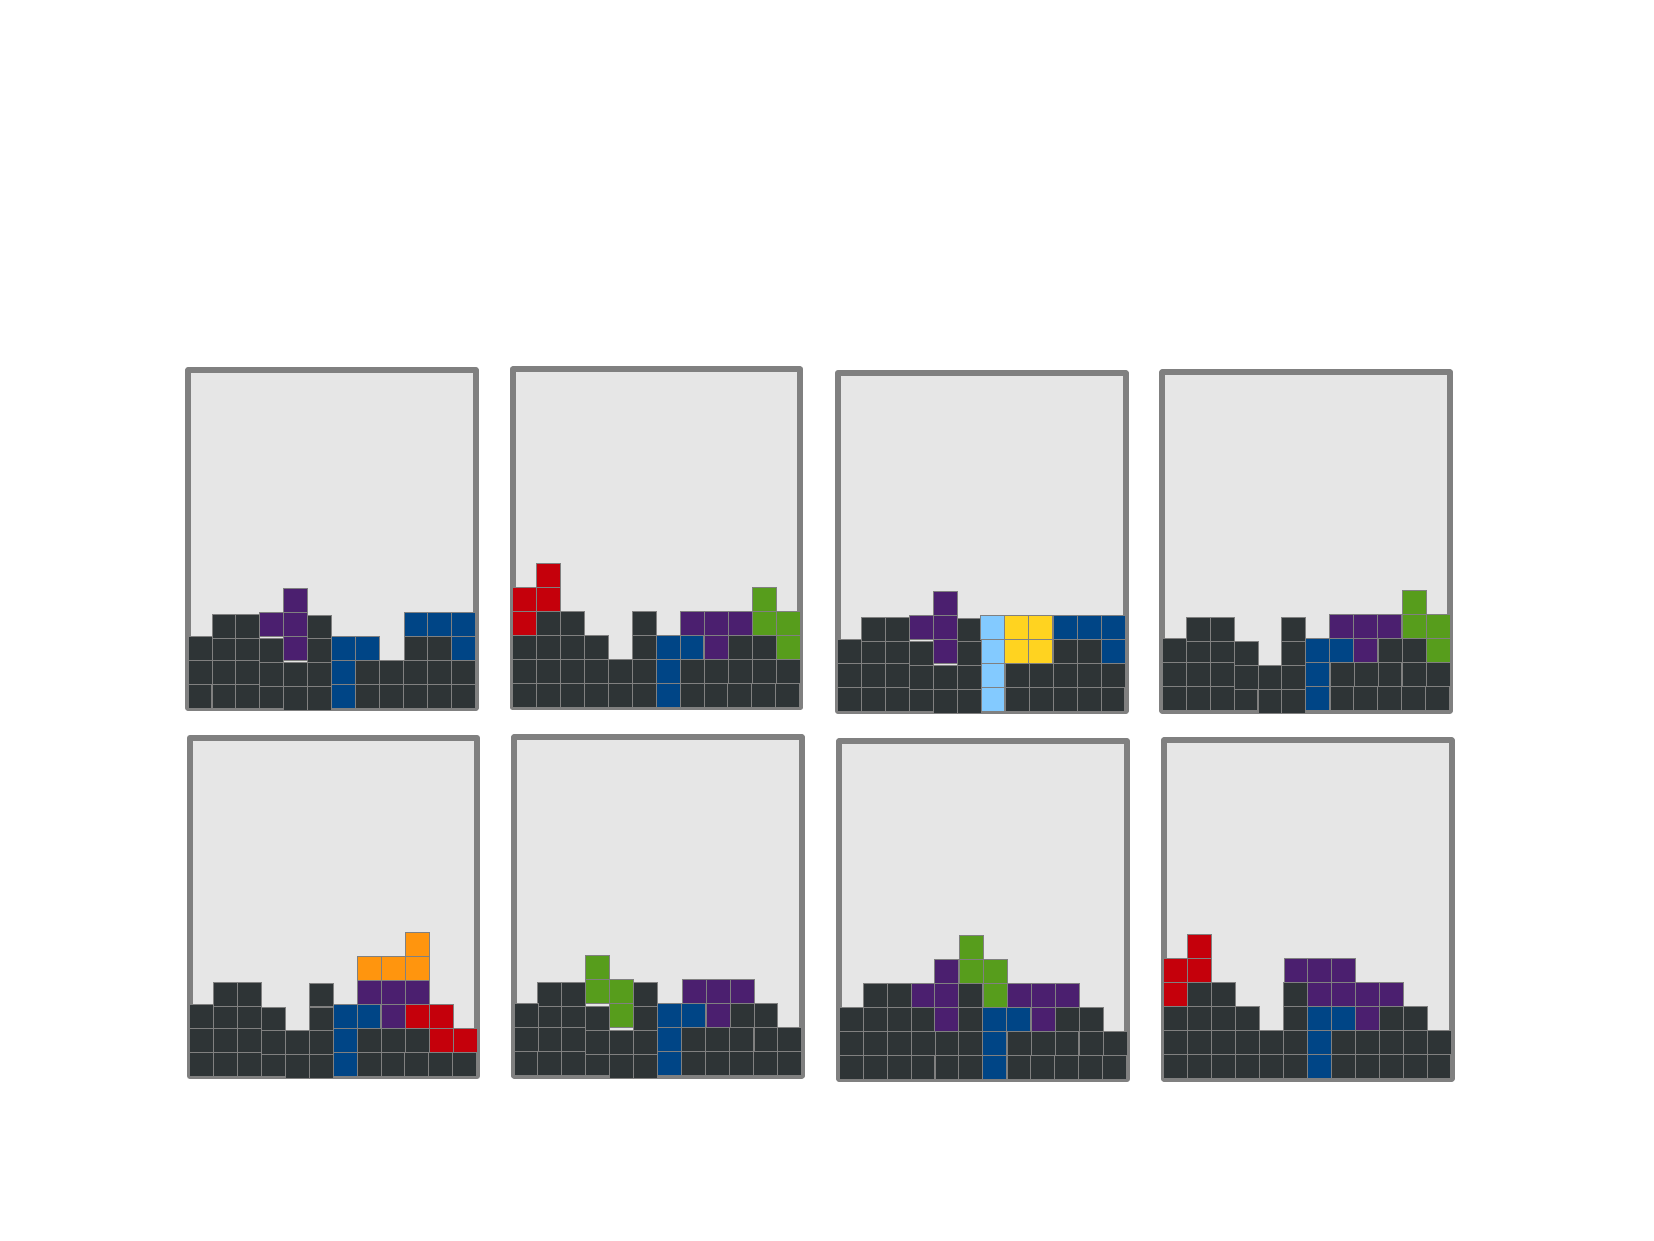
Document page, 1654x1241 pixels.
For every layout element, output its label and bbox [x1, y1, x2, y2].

text_box [189, 737, 478, 1079]
text_box [188, 369, 476, 711]
text_box [514, 737, 802, 1079]
text_box [1163, 740, 1452, 1079]
text_box [1162, 372, 1451, 714]
text_box [839, 740, 1128, 1080]
text_box [512, 369, 801, 708]
text_box [837, 372, 1126, 714]
